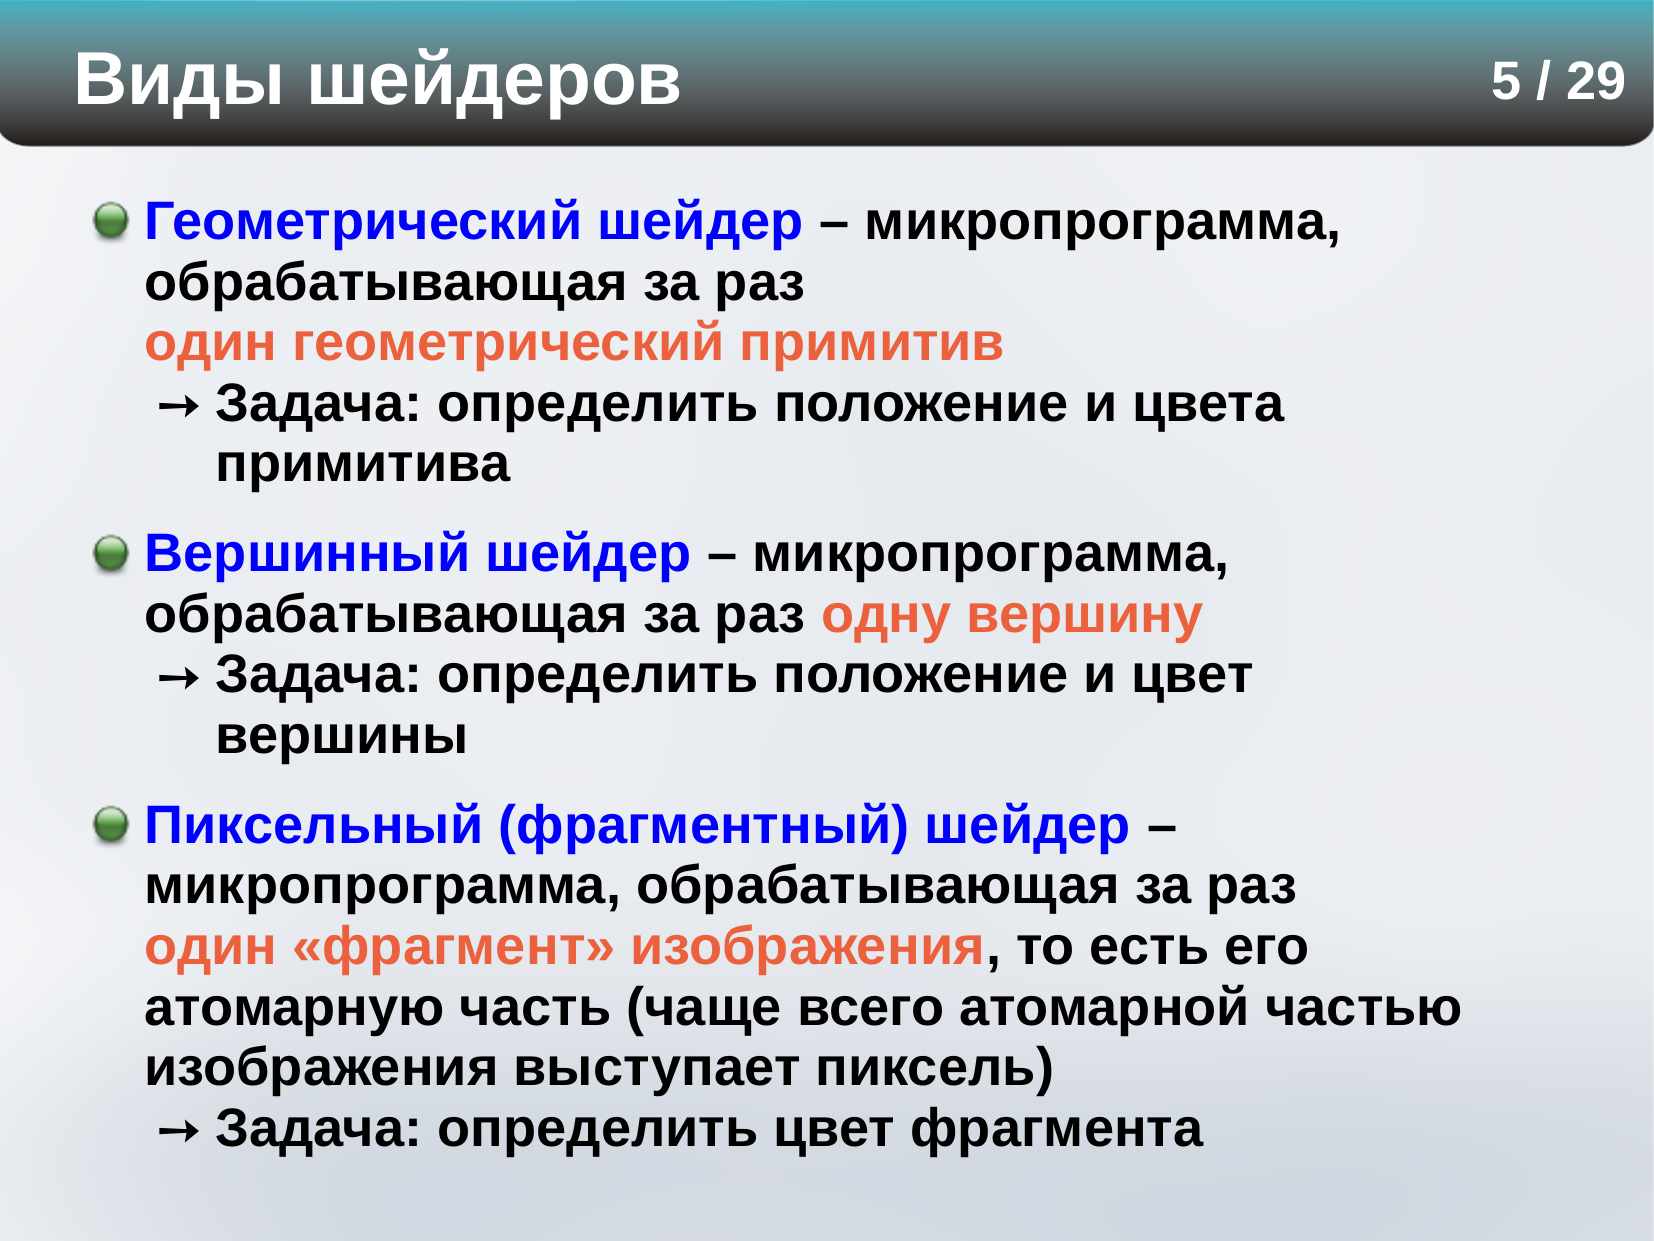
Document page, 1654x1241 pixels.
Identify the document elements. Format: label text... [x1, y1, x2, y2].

text_box <номер> / 29 [1476, 42, 1654, 179]
text_box Виды шейдеров [59, 29, 1359, 129]
text_box Геометрический шейдер – микропрограмма, обрабатывающая за раз один геометрический примитив Задача: определить положение и цвета примитива Вершинный шейдер – микропрограмма, обрабатывающая за раз одну вершину Задача: определить положение и цвет вершины Пиксельный (фрагментный) шейдер – микропрограмма, обрабатывающая за раз один «фрагмент» изображения, то есть его атомарную часть (чаще всего атомарной частью изображения выступает пиксель) Задача: определить цвет фрагмента [70, 183, 1506, 1166]
picture [0, 0, 1654, 1241]
